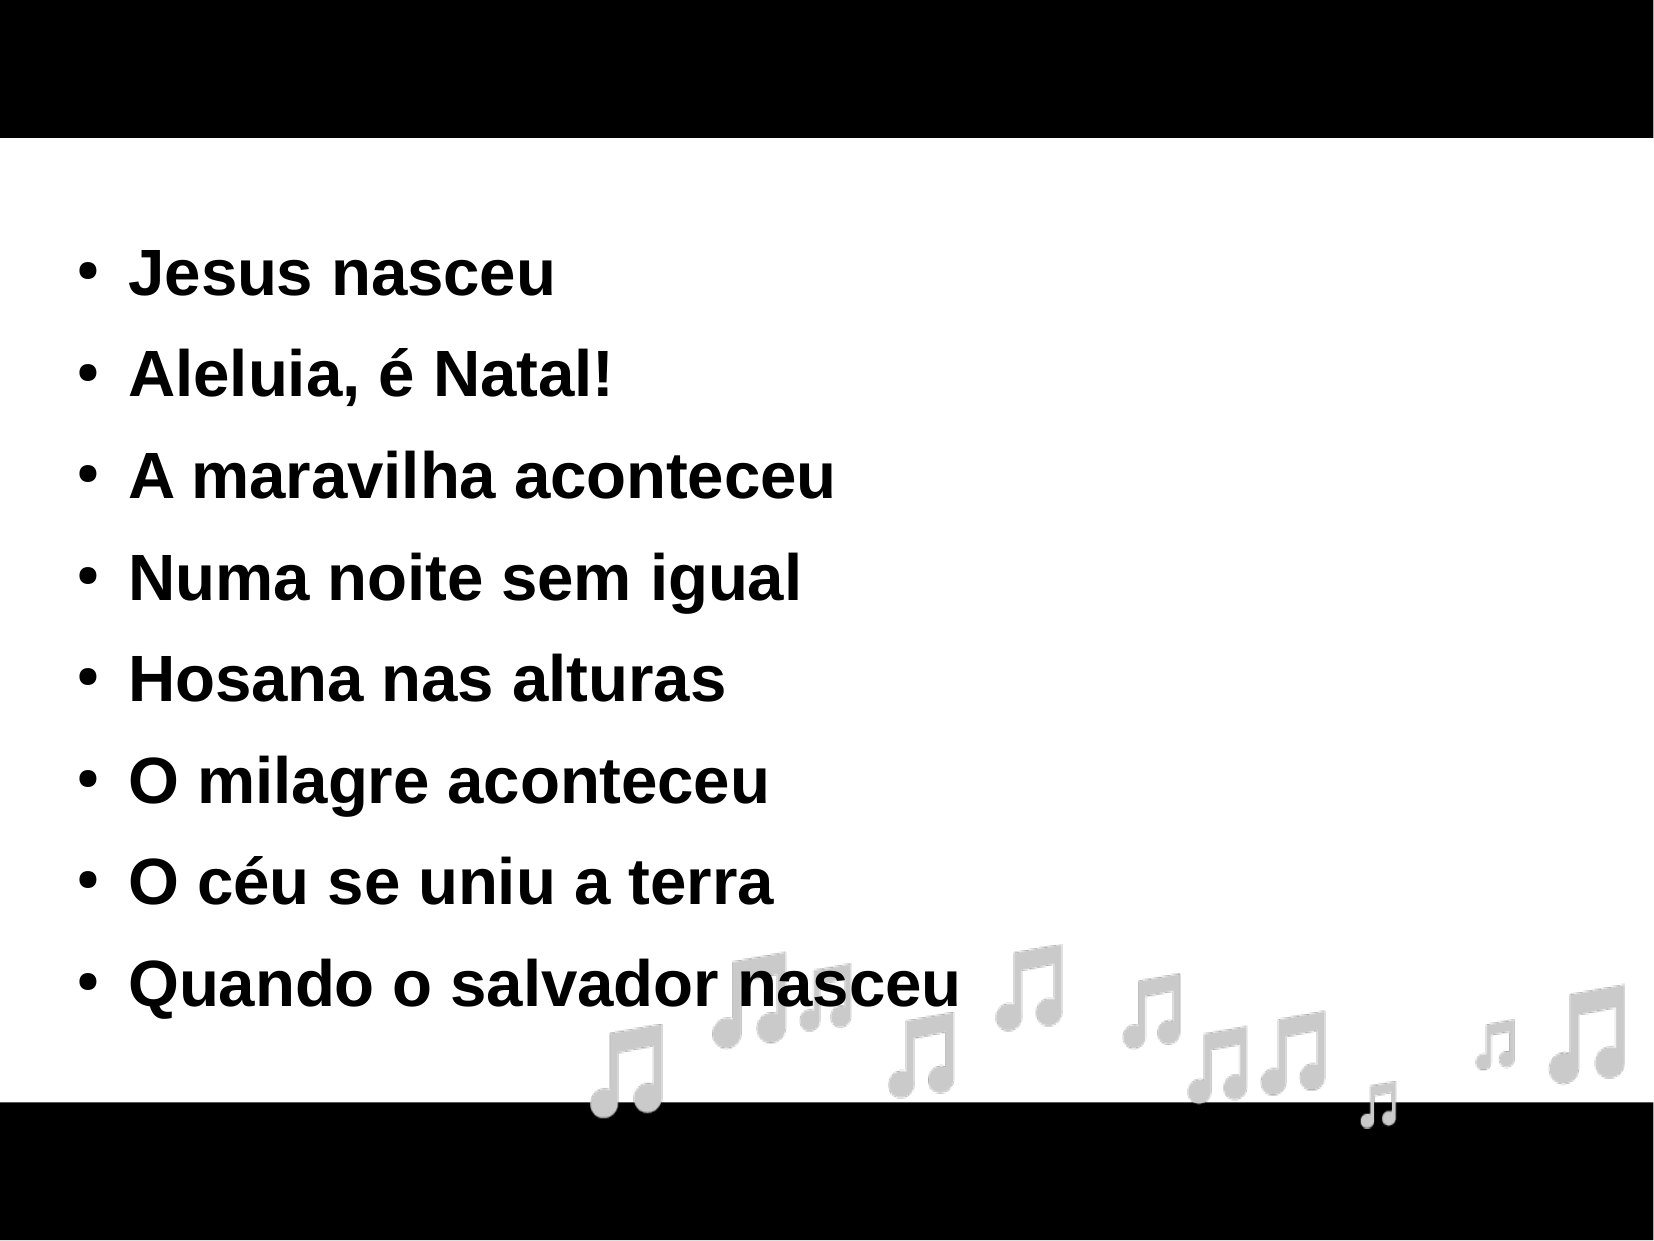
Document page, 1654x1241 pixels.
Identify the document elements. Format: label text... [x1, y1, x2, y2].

list Jesus nasceu Aleluia, é Natal! A maravilha aconteceu Numa noite sem igual Hosana nas alturas O milagre aconteceu O céu se uniu a terra Quando o salvador nasceu [59, 236, 1595, 1024]
